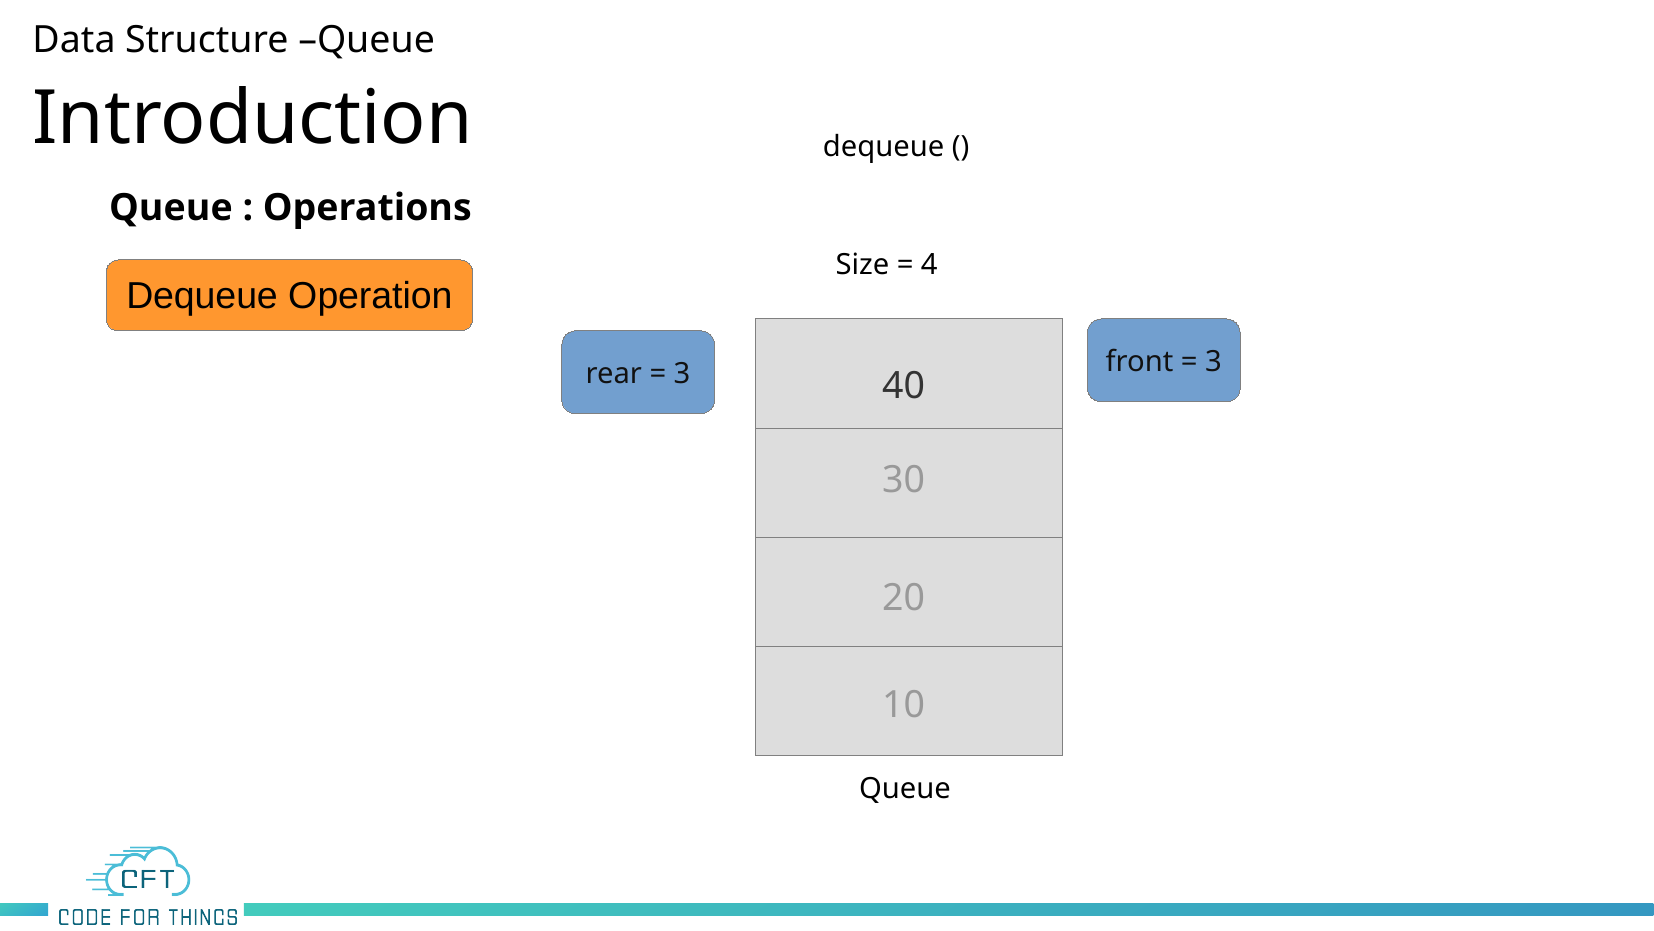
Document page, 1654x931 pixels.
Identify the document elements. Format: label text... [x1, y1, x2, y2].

title Data Structure –Queue Introduction [32, 12, 1184, 166]
text_box Dequeue Operation [106, 259, 473, 331]
text_box 10 [826, 661, 981, 745]
text_box Queue : Operations [23, 173, 615, 243]
text_box rear = 3 [561, 330, 715, 414]
text_box dequeue () [785, 118, 1041, 168]
text_box 30 [826, 437, 981, 520]
text_box front = 3 [1087, 318, 1241, 402]
text_box 40 [826, 342, 981, 426]
picture [59, 846, 237, 925]
text_box Queue [844, 759, 971, 810]
text_box [755, 318, 1063, 756]
text_box 20 [826, 555, 981, 638]
text_box Size = 4 [820, 236, 1009, 286]
